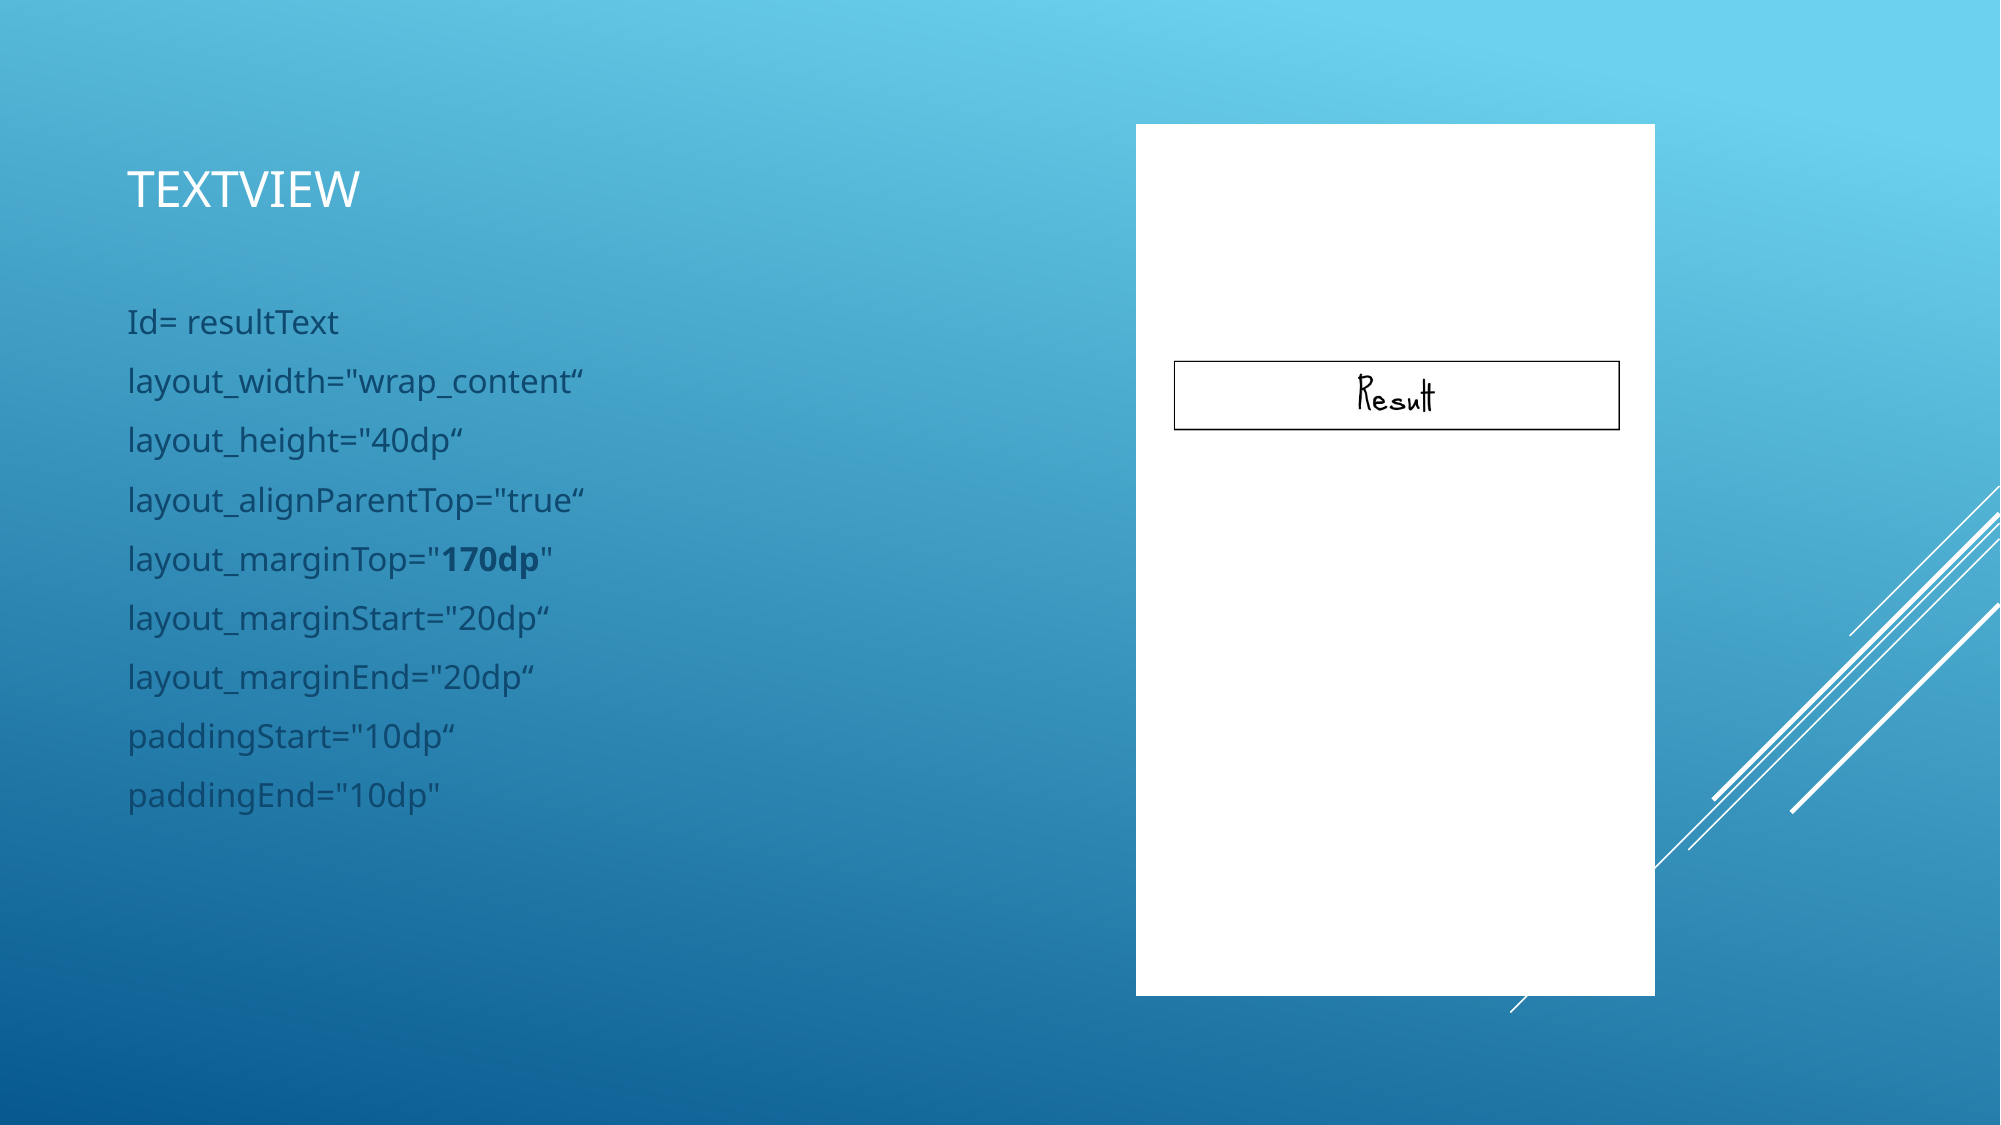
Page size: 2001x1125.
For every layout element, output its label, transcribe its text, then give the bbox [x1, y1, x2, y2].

list Id= resultText layout_width="wrap_content“ layout_height="40dp“ layout_alignParentTop="true“ layout_marginTop="170dp" layout_marginStart="20dp“ layout_marginEnd="20dp“ paddingStart="10dp“ paddingEnd="10dp" [112, 293, 713, 984]
title TextView [112, 0, 713, 225]
picture [1136, 124, 1655, 996]
